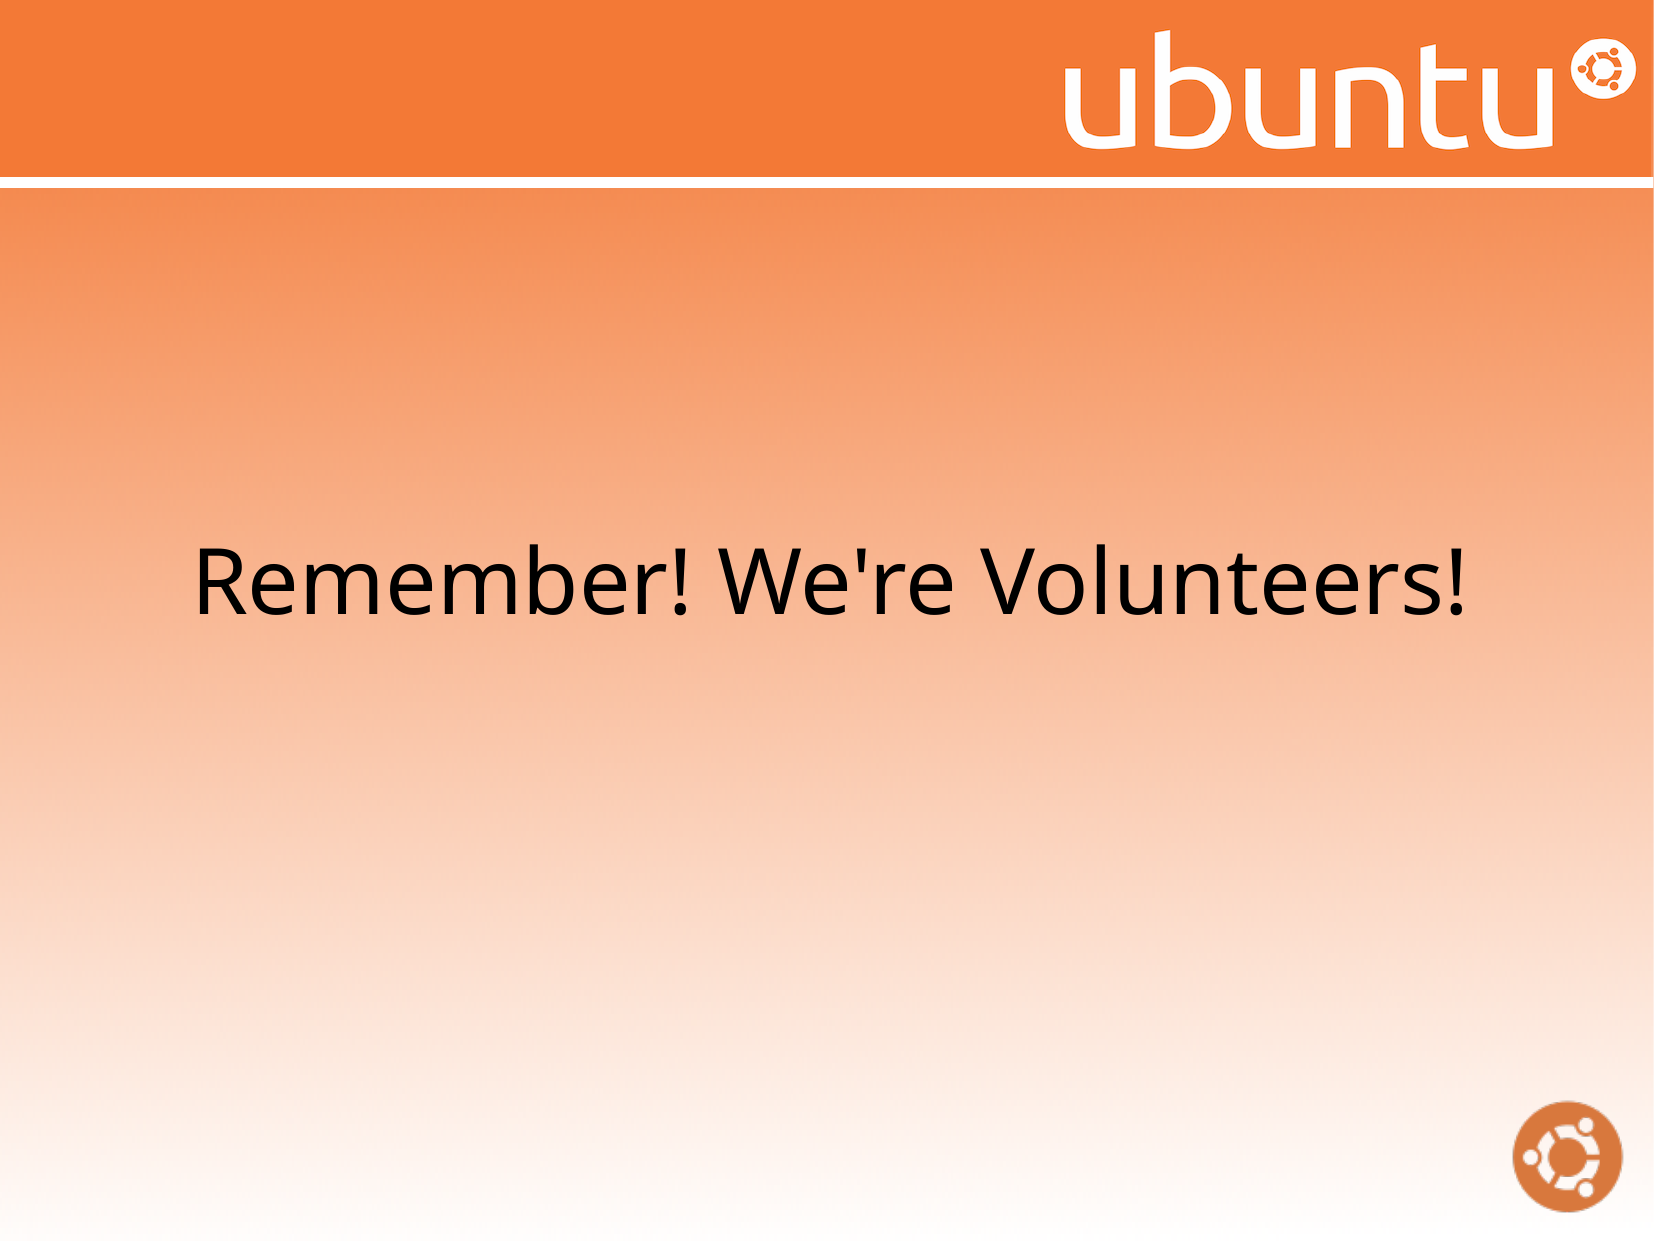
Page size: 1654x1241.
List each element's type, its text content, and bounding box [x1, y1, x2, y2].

picture [0, 0, 1654, 1241]
title Remember! We're Volunteers! [86, 482, 1576, 676]
